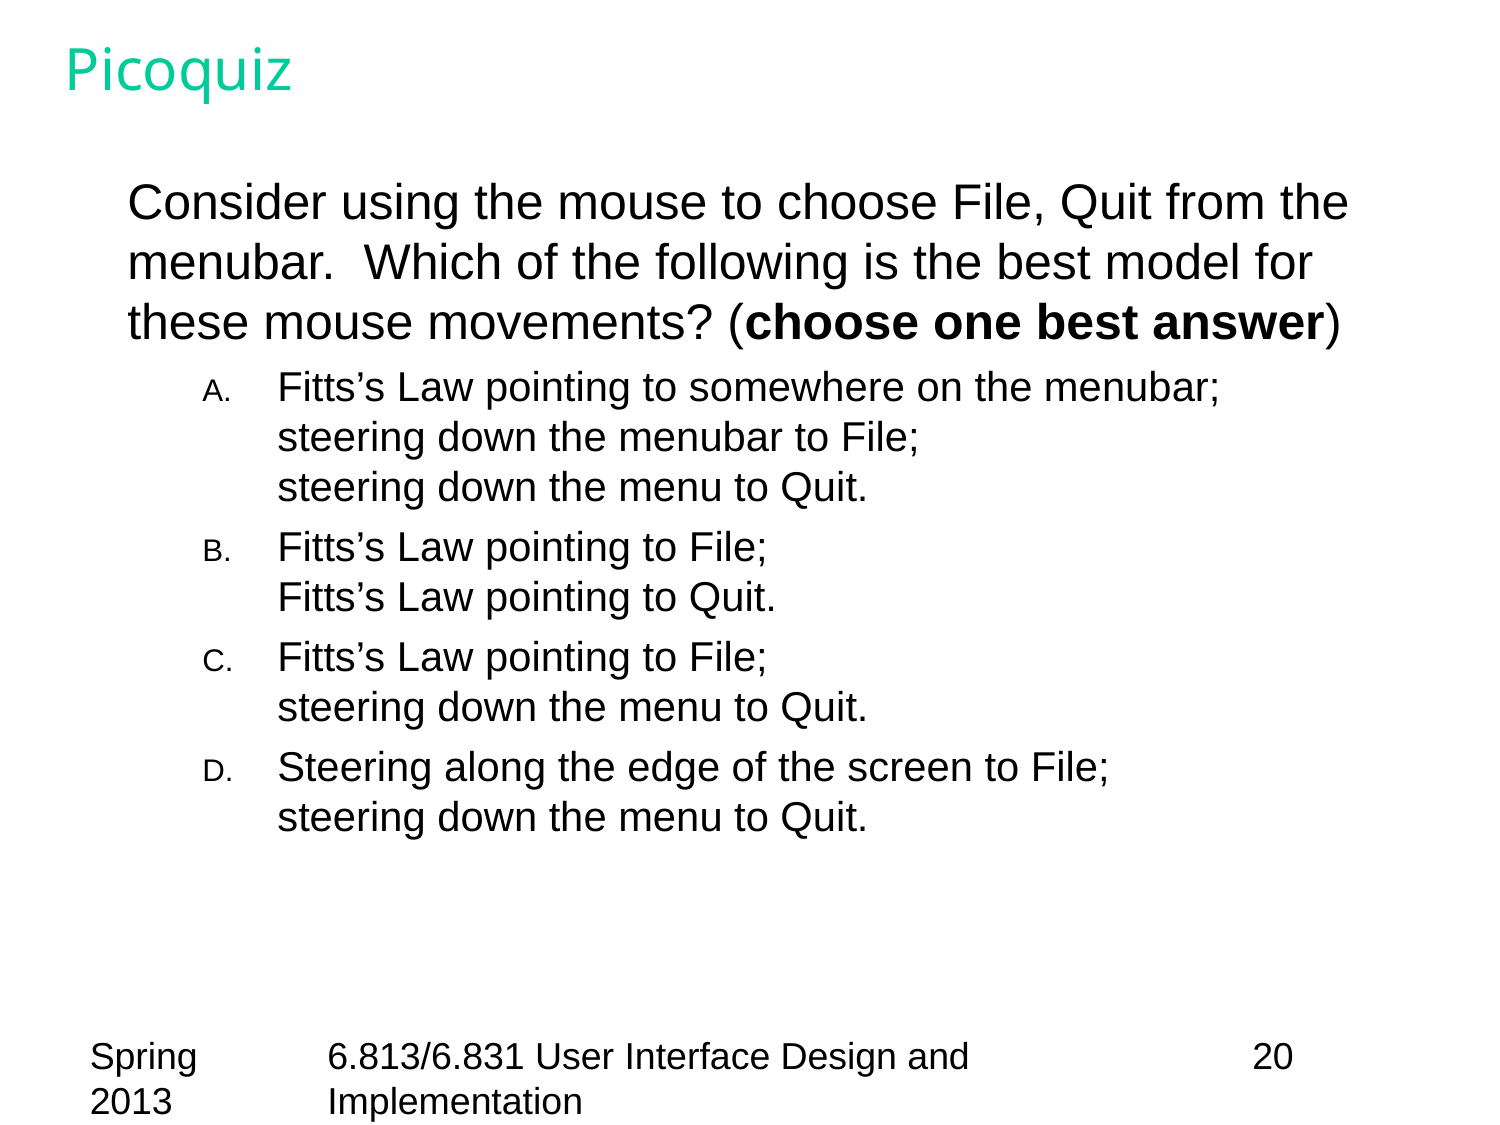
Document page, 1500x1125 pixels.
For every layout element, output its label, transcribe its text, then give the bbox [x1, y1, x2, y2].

title Picoquiz [50, 24, 1438, 150]
list Consider using the mouse to choose File, Quit from the menubar. Which of the following is the best model for these mouse movements? (choose one best answer) Fitts’s Law pointing to somewhere on the menubar; steering down the menubar to File; steering down the menu to Quit. Fitts’s Law pointing to File; Fitts’s Law pointing to Quit. Fitts’s Law pointing to File; steering down the menu to Quit. Steering along the edge of the screen to File; steering down the menu to Quit. [112, 162, 1388, 1000]
footer 6.813/6.831 User Interface Design and Implementation [312, 1024, 1225, 1103]
slide_number <number> [1237, 1024, 1425, 1103]
slide_number Spring 2013 [75, 1024, 300, 1103]
